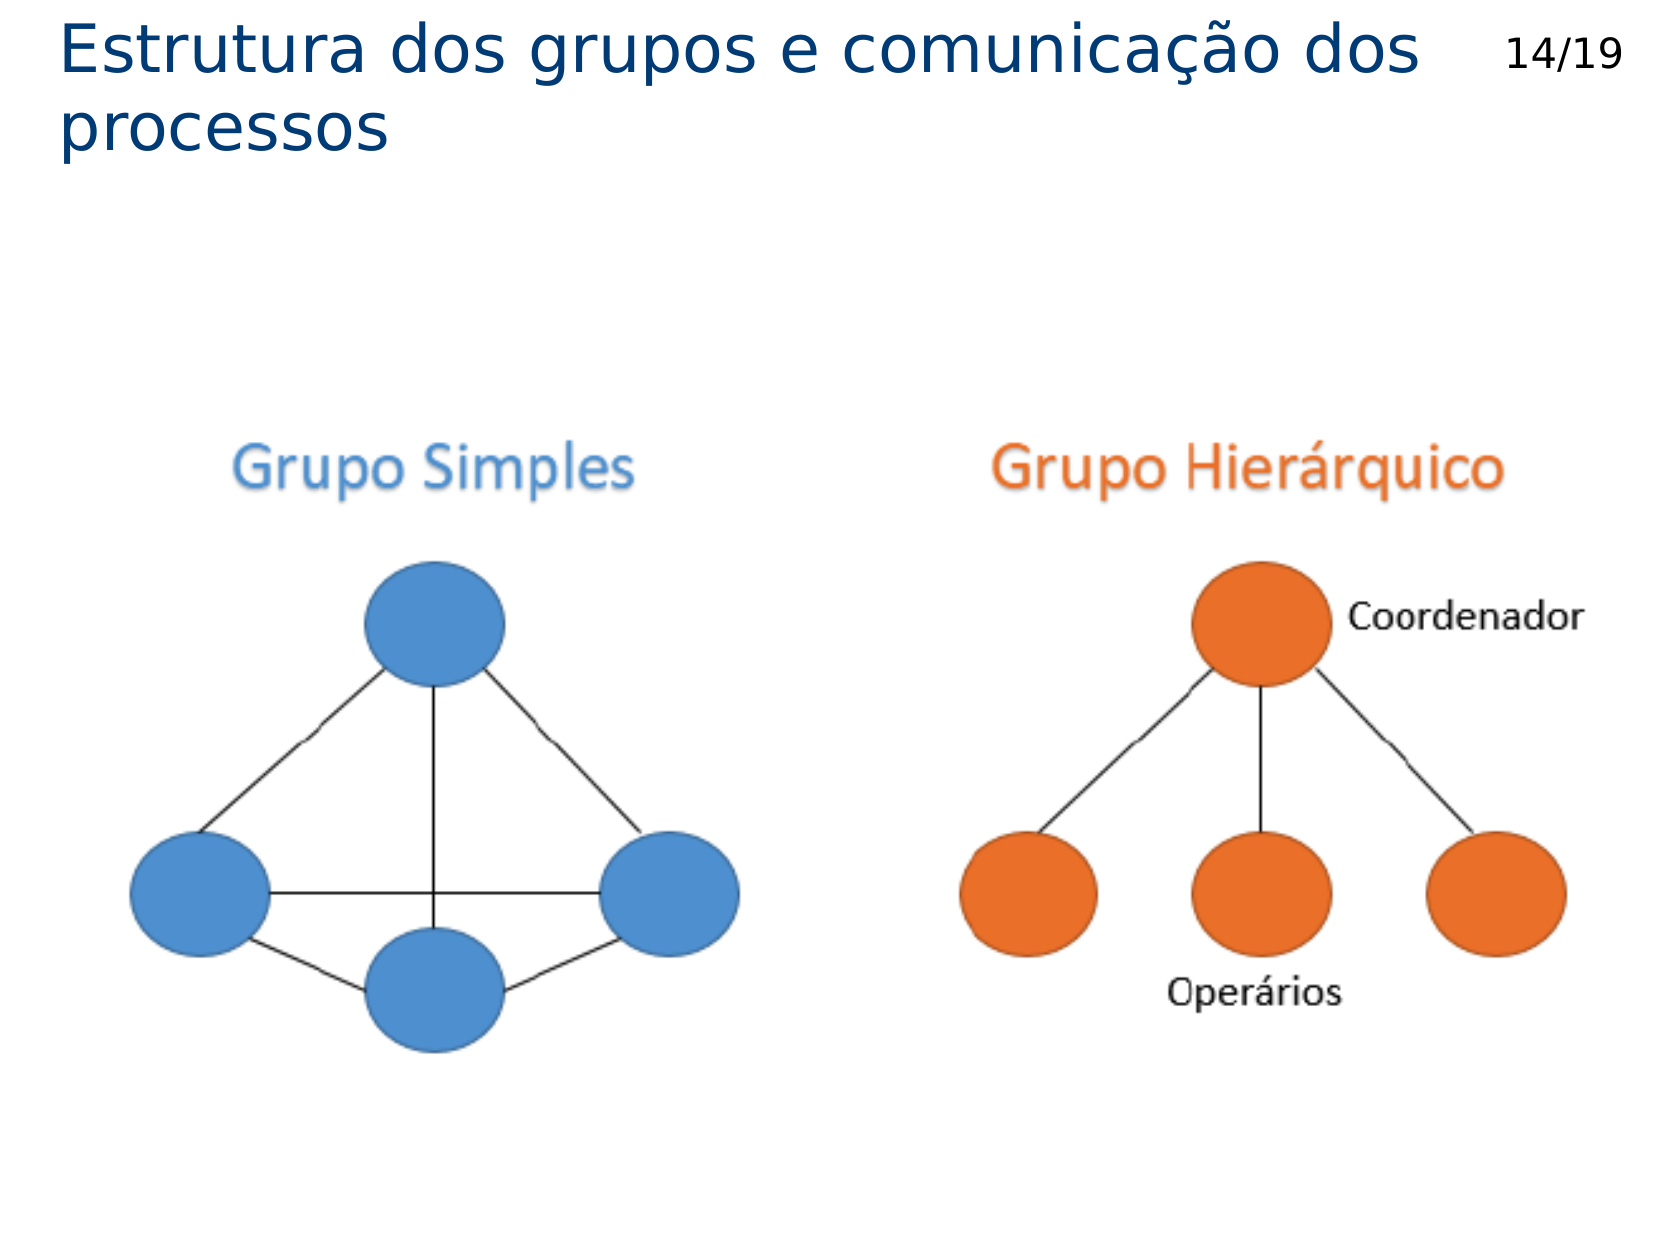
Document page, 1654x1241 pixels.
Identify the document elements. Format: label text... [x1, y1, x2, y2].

title Estrutura dos grupos e comunicação dos processos [59, 10, 1506, 167]
picture [90, 436, 1593, 1059]
